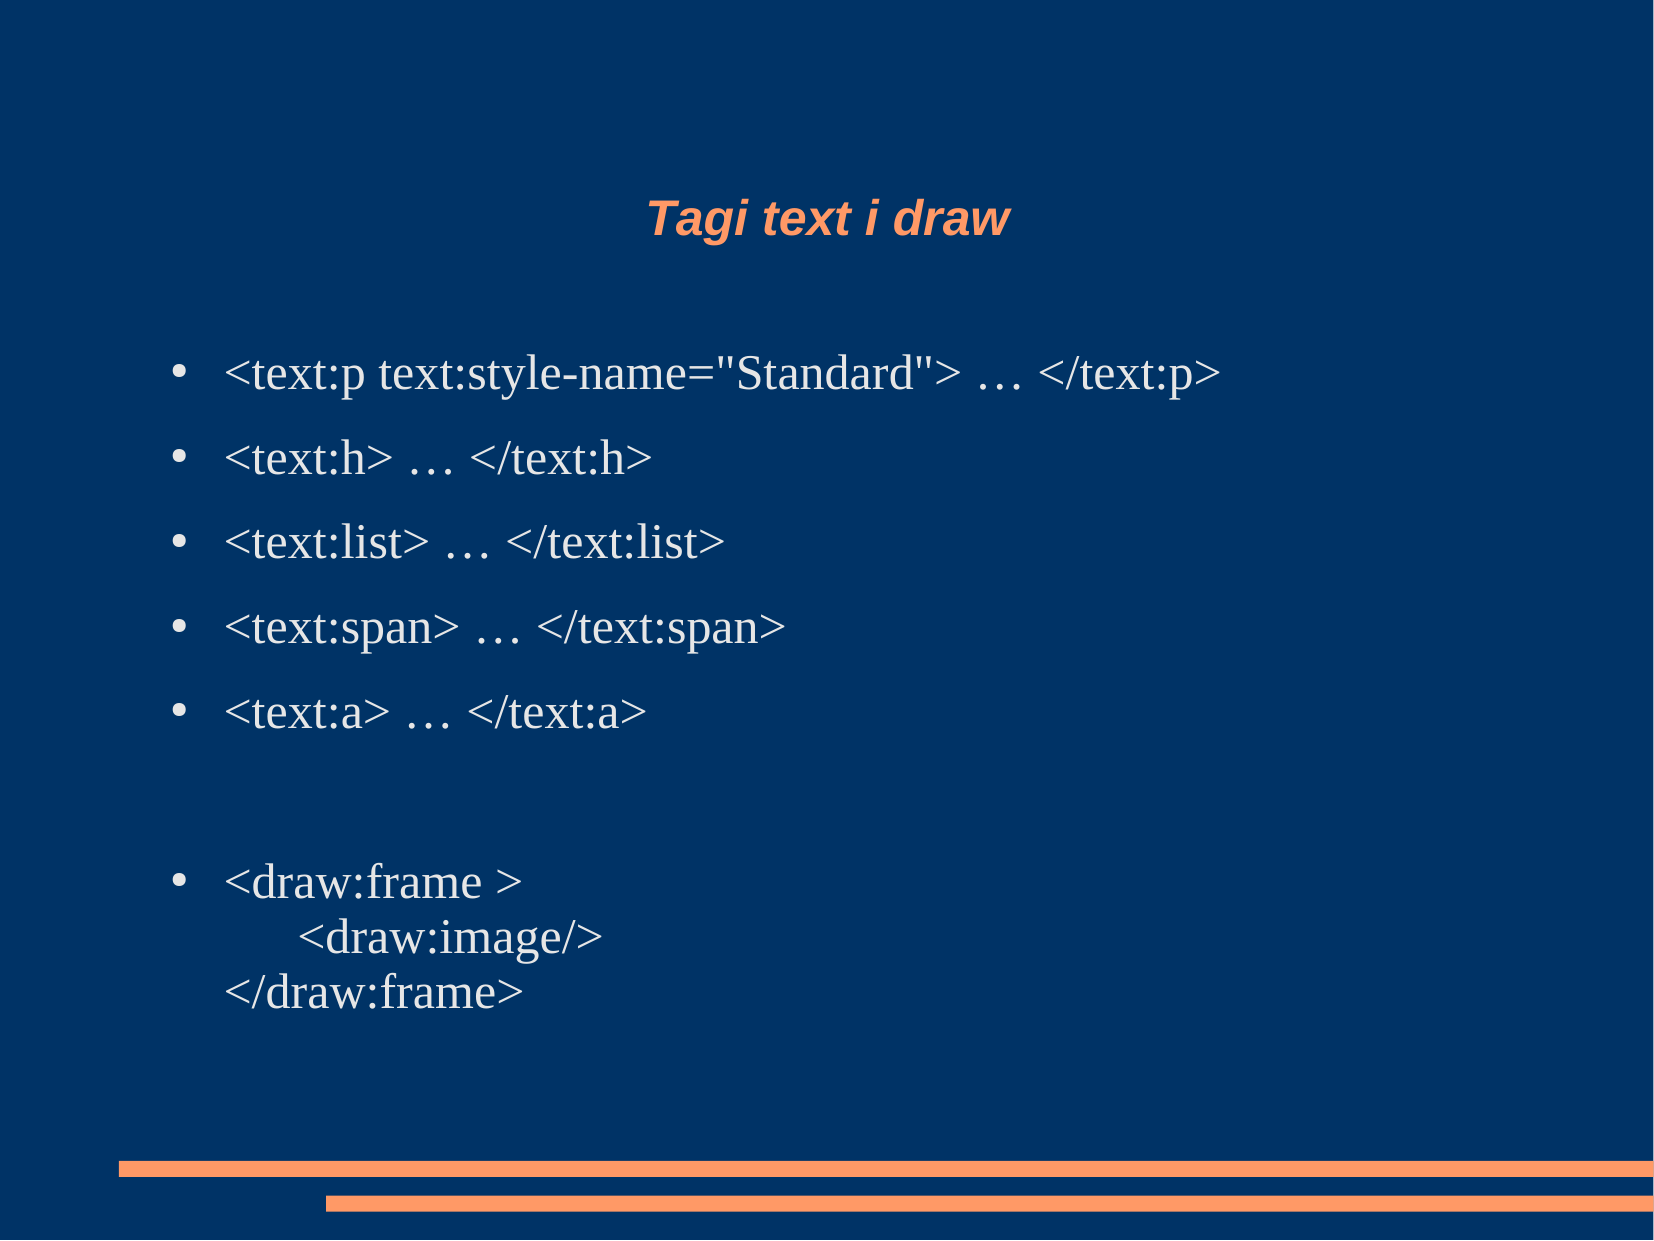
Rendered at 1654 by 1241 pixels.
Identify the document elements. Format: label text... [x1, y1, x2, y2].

list <text:p text:style-name="Standard"> … </text:p> <text:h> … </text:h> <text:list> … </text:list> <text:span> … </text:span> <text:a> … </text:a> <draw:frame > <draw:image/> </draw:frame> [152, 344, 1534, 1127]
title Tagi text i draw [121, 114, 1534, 322]
